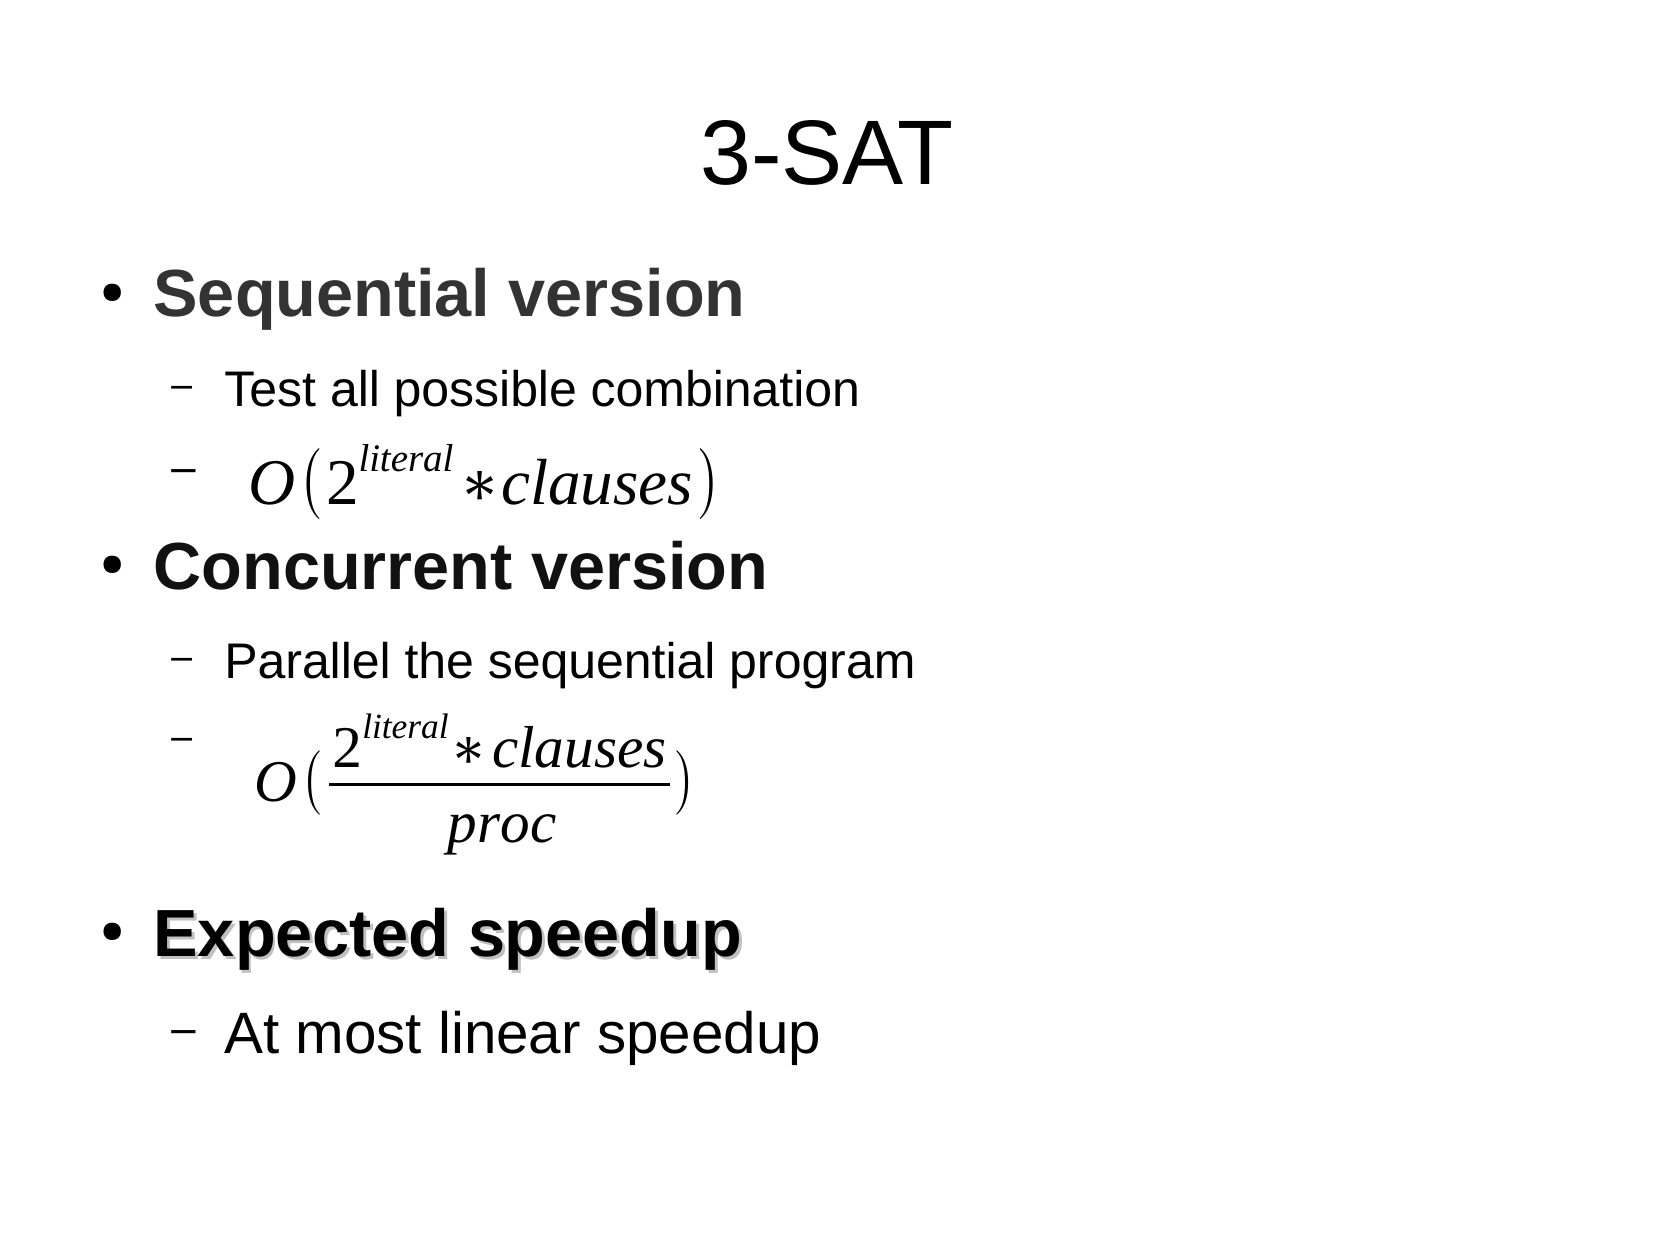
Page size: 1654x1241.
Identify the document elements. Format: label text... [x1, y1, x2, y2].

chart [232, 435, 736, 522]
title 3-SAT [82, 49, 1571, 256]
chart [240, 705, 709, 855]
list Sequential version Test all possible combination Concurrent version Parallel the sequential program Expected speedup At most linear speedup [82, 256, 1571, 1141]
